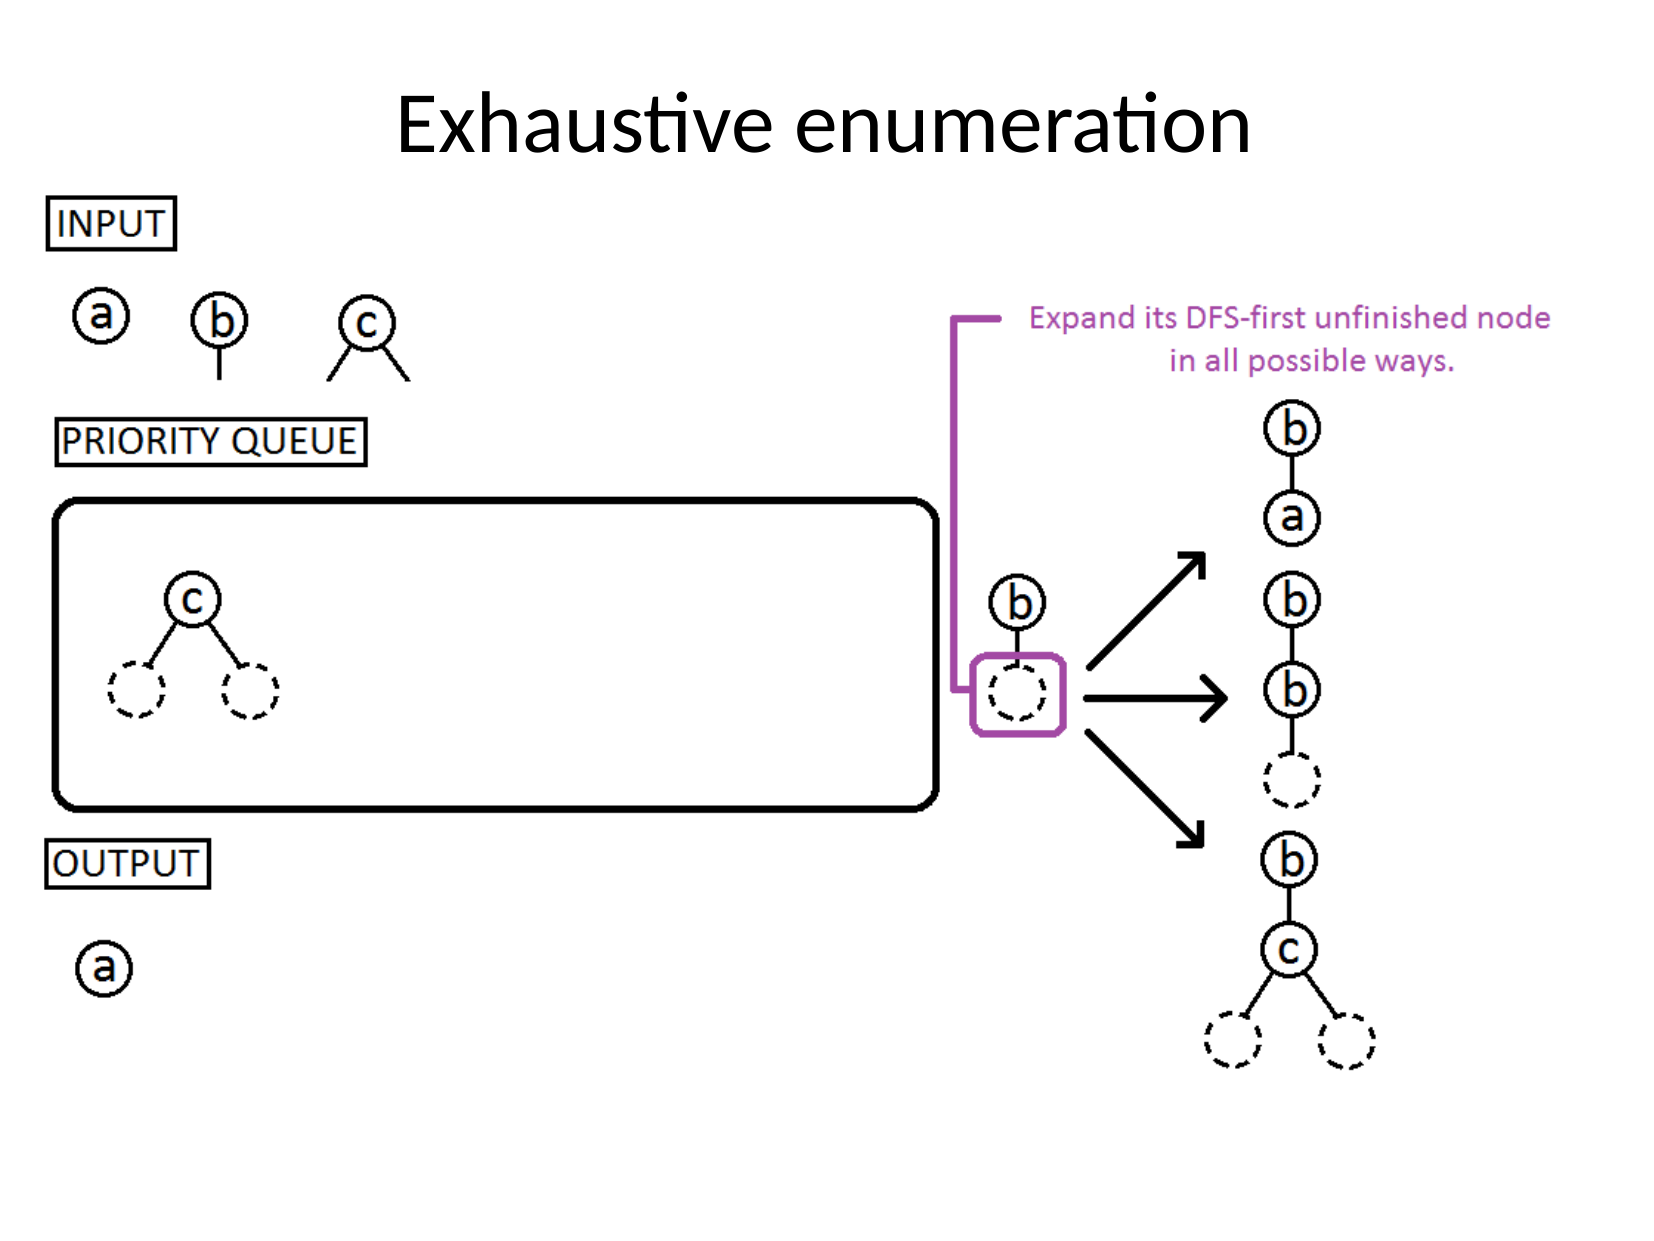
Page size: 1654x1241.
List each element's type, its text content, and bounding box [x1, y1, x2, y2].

picture [9, 169, 1654, 1085]
title Exhaustive enumeration [45, 57, 1606, 203]
